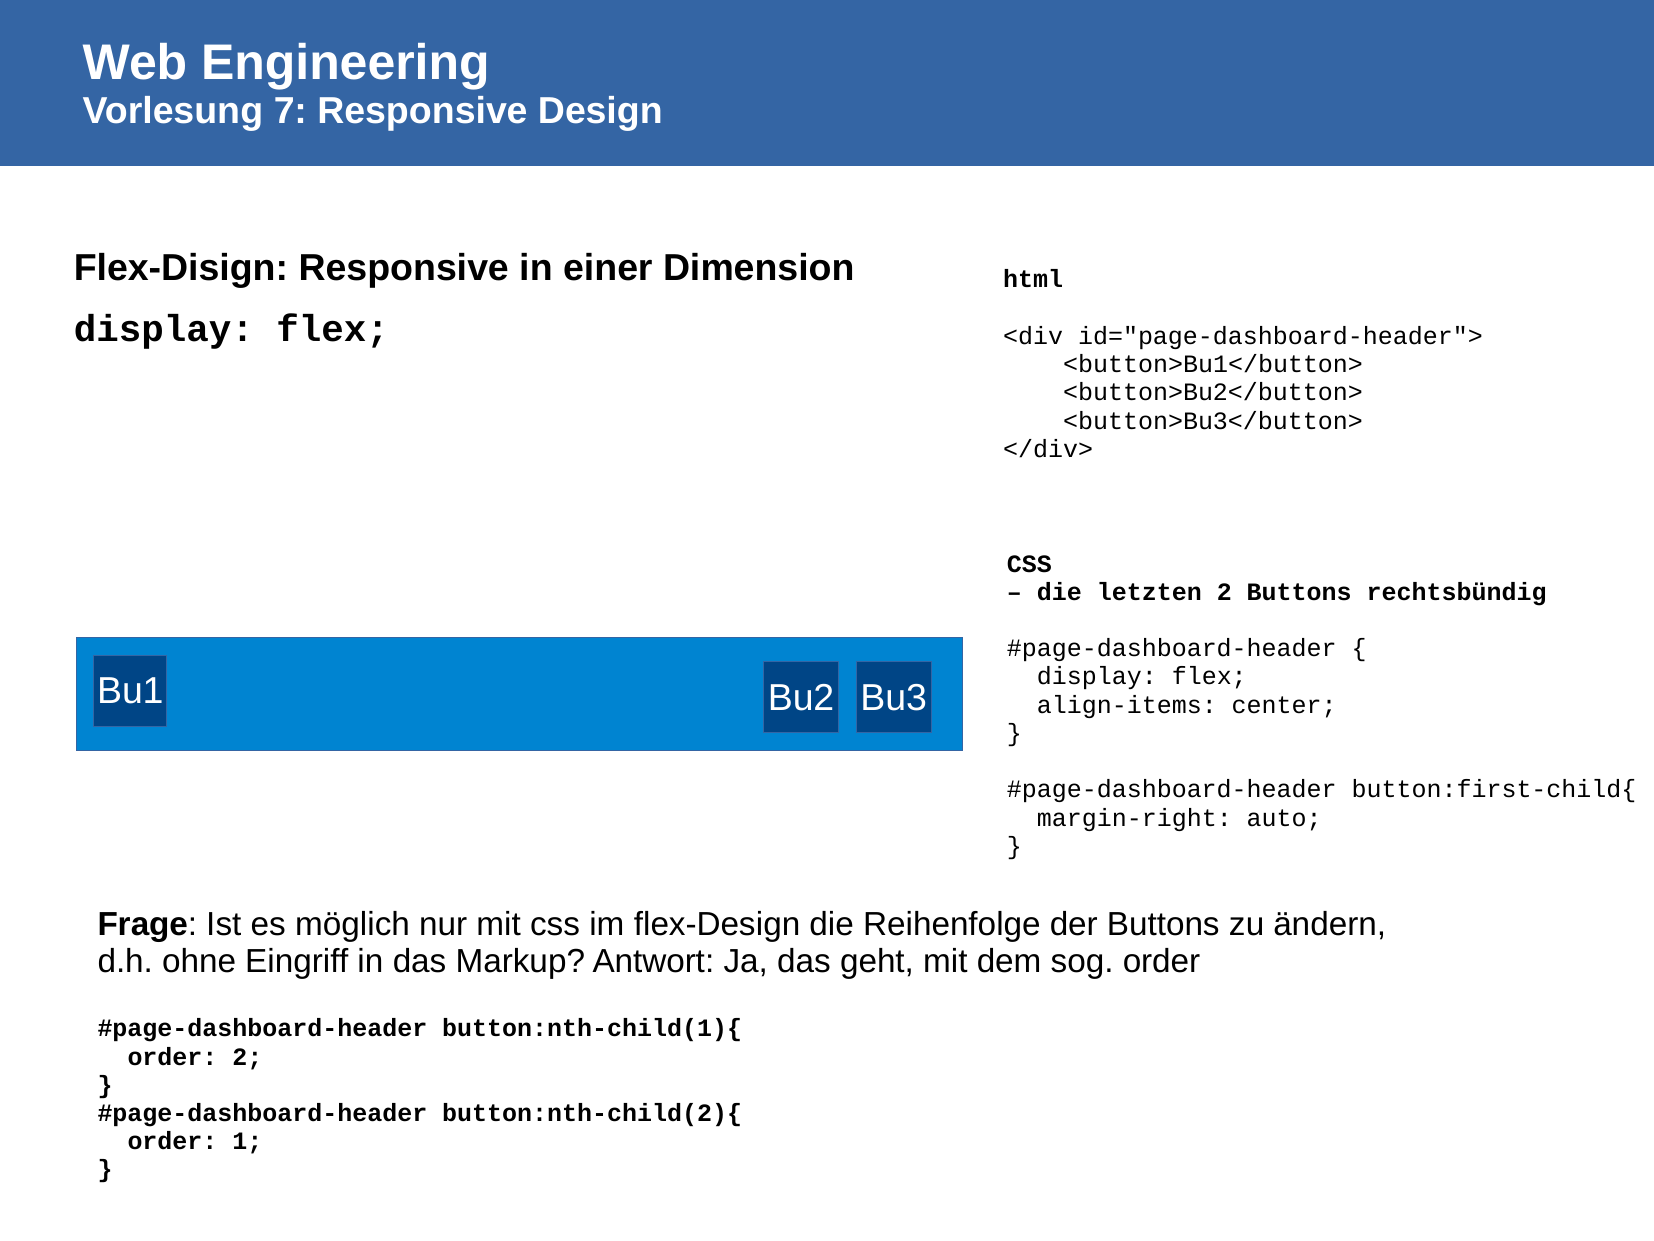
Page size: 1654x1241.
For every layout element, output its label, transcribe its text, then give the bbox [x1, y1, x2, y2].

text_box Bu3 [856, 661, 932, 733]
title Web Engineering Vorlesung 7: Responsive Design [82, 0, 1571, 166]
text_box Bu1 [93, 655, 167, 727]
text_box Frage: Ist es möglich nur mit css im flex-Design die Reihenfolge der Buttons zu ändern, d.h. ohne Eingriff in das Markup? Antwort: Ja, das geht, mit dem sog. order #page-dashboard-header button:nth-child(1){ order: 2; } #page-dashboard-header button:nth-child(2){ order: 1; } [82, 897, 1404, 1235]
text_box Flex-Disign: Responsive in einer Dimension display: flex; [59, 218, 1566, 361]
text_box Bu2 [763, 661, 839, 733]
text_box CSS – die letzten 2 Buttons rechtsbündig #page-dashboard-header { display: flex; align-items: center; } #page-dashboard-header button:first-child{ margin-right: auto; } [992, 544, 1654, 870]
text_box html <div id="page-dashboard-header"> <button>Bu1</button> <button>Bu2</button> <button>Bu3</button> </div> [988, 259, 1499, 473]
text_box [76, 637, 963, 751]
